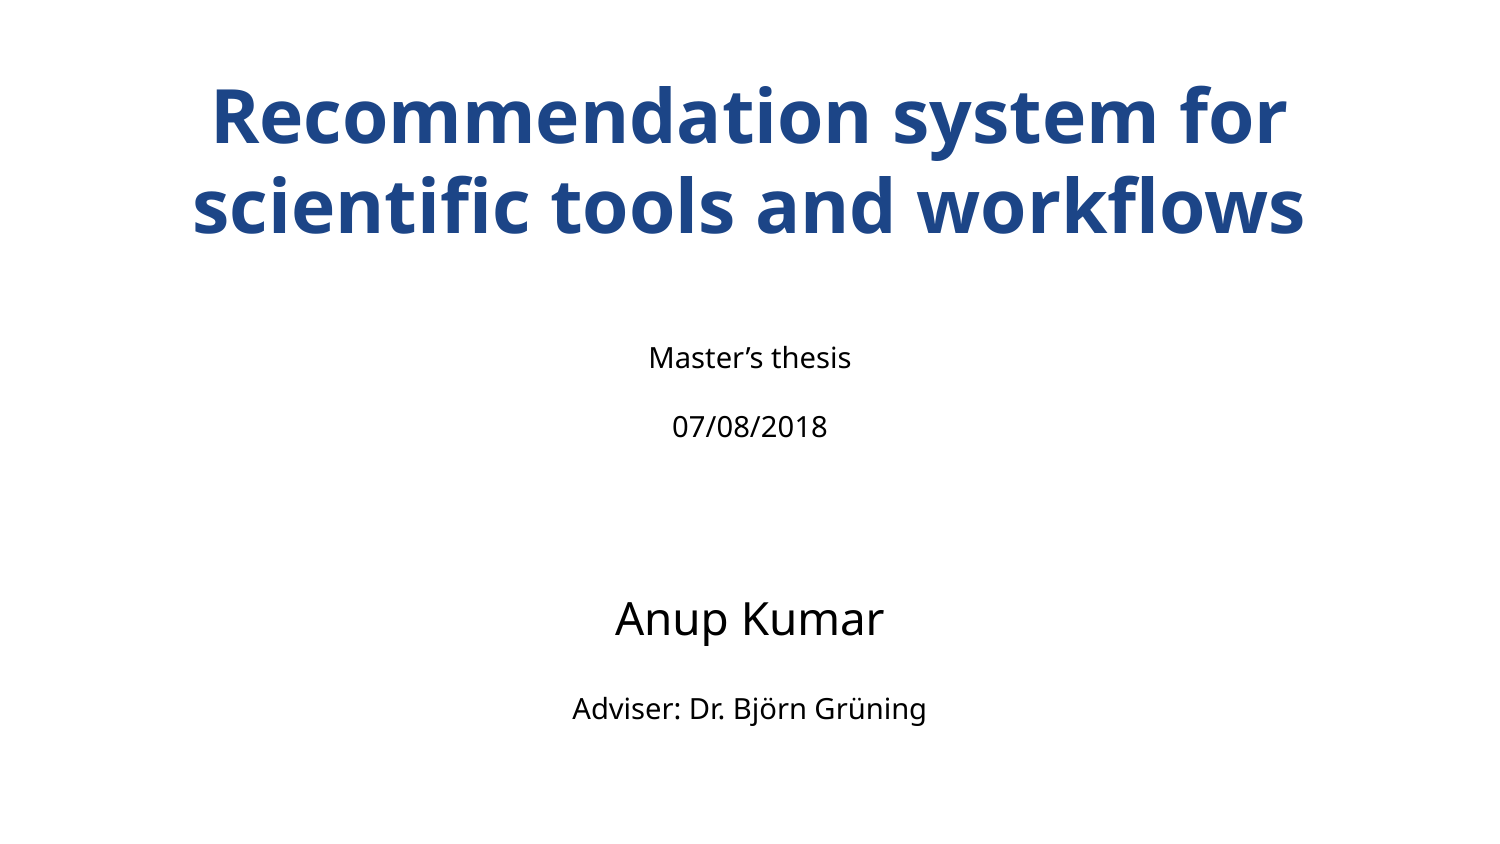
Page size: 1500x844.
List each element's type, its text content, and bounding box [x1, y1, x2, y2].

subtitle Anup Kumar Adviser: Dr. Björn Grüning [51, 575, 1449, 786]
title Recommendation system for scientific tools and workflows Master’s thesis 07/08/2018 [51, 93, 1449, 459]
